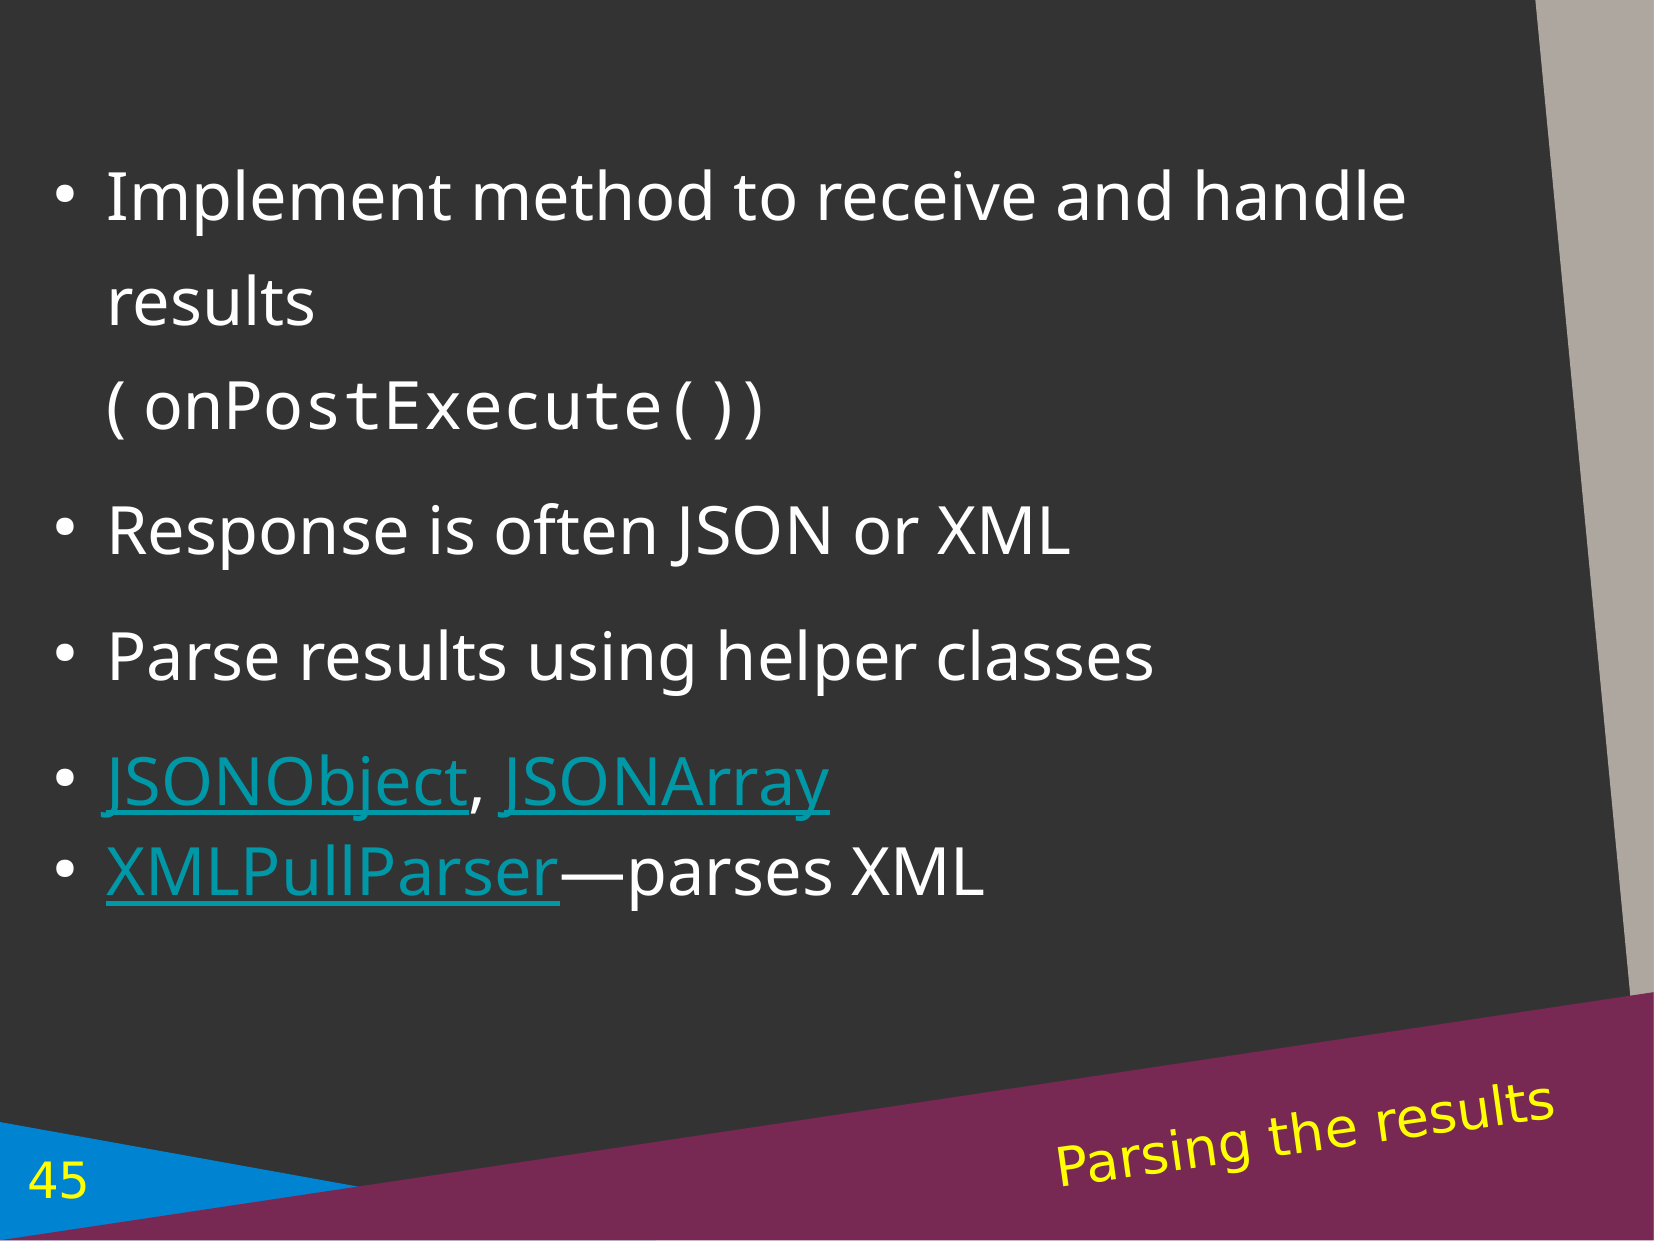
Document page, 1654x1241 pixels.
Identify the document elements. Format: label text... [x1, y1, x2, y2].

list Implement method to receive and handle results ( onPostExecute()) Response is often JSON or XML Parse results using helper classes JSONObject, JSONArray XMLPullParser—parses XML [35, 59, 1524, 993]
title Parsing the results [956, 995, 1654, 1241]
